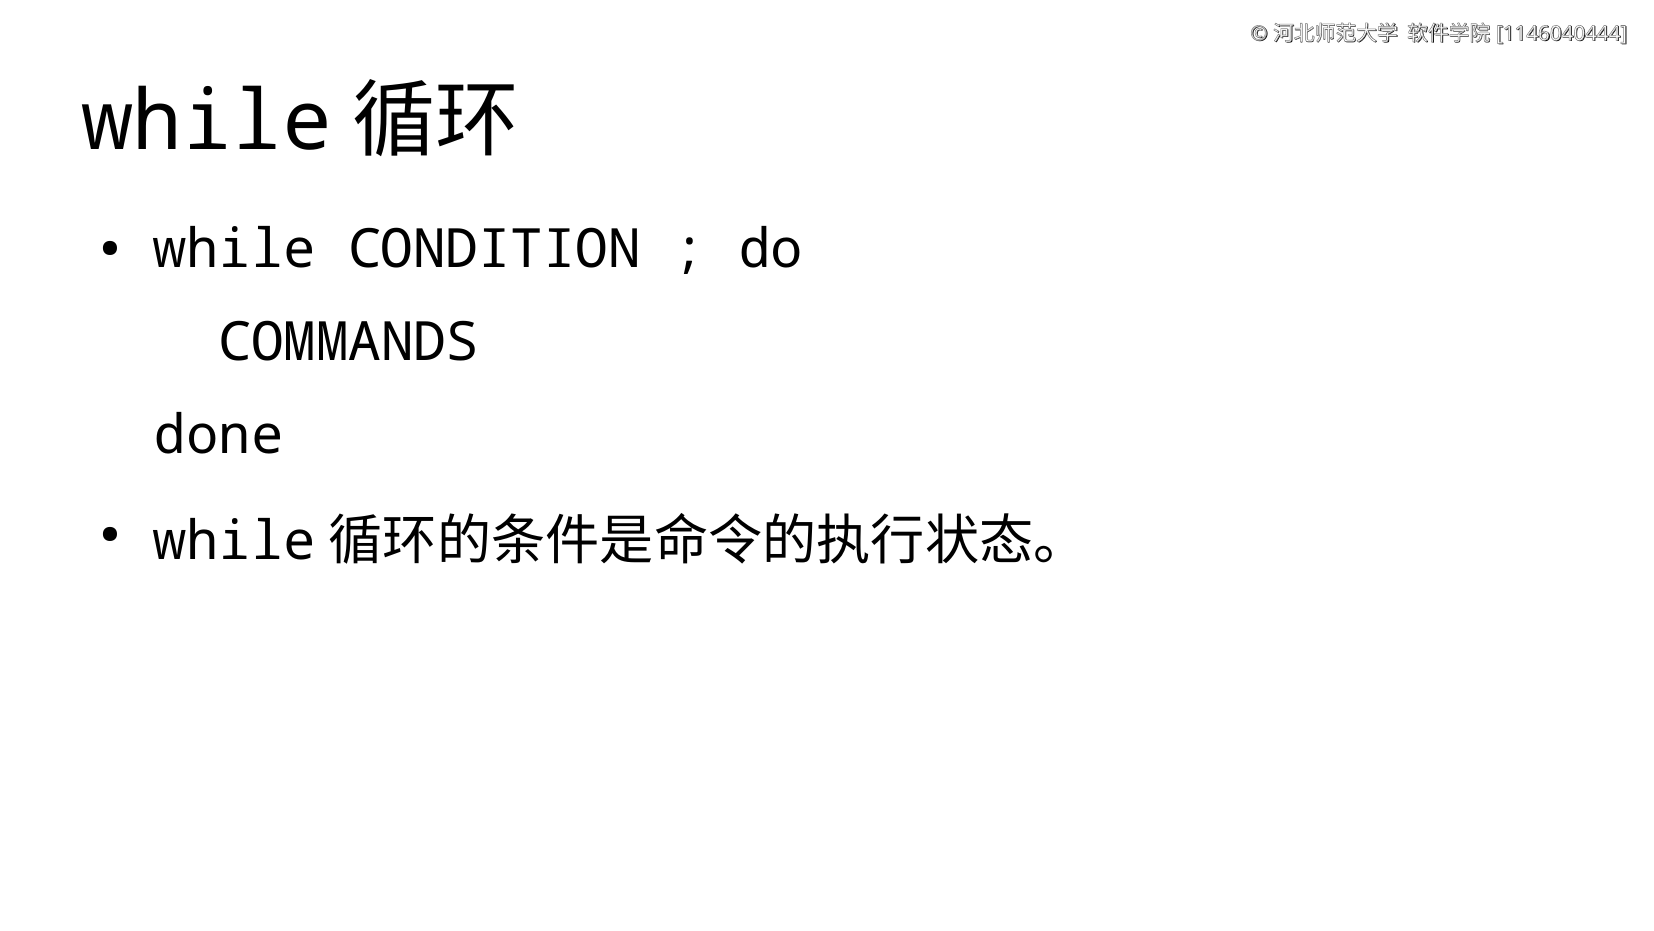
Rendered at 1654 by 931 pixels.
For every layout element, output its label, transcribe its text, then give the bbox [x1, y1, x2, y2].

list while CONDITION ; do COMMANDS done while循环的条件是命令的执行状态。 [82, 217, 1571, 758]
title while循环 [82, 37, 1571, 189]
